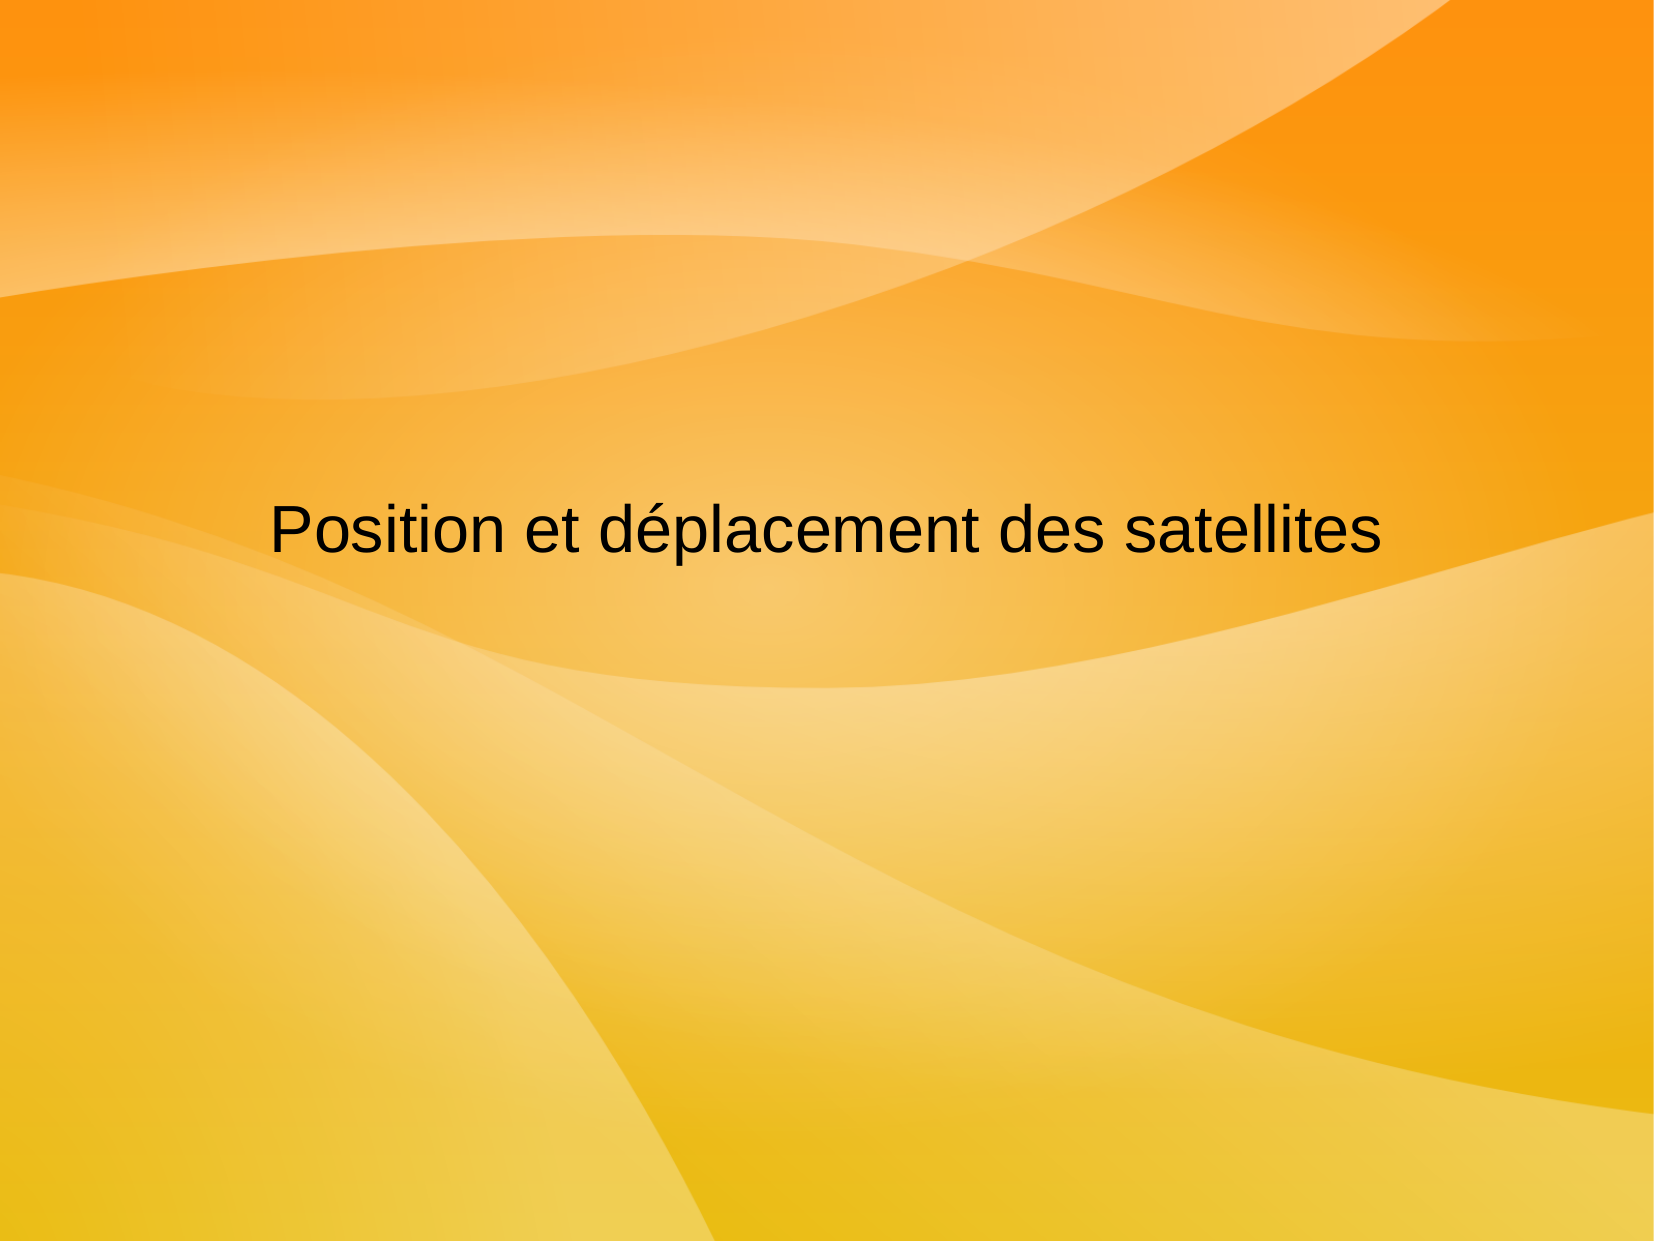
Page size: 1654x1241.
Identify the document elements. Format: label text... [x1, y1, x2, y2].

picture [0, 0, 1654, 1241]
subtitle Position et déplacement des satellites [82, 49, 1571, 1010]
